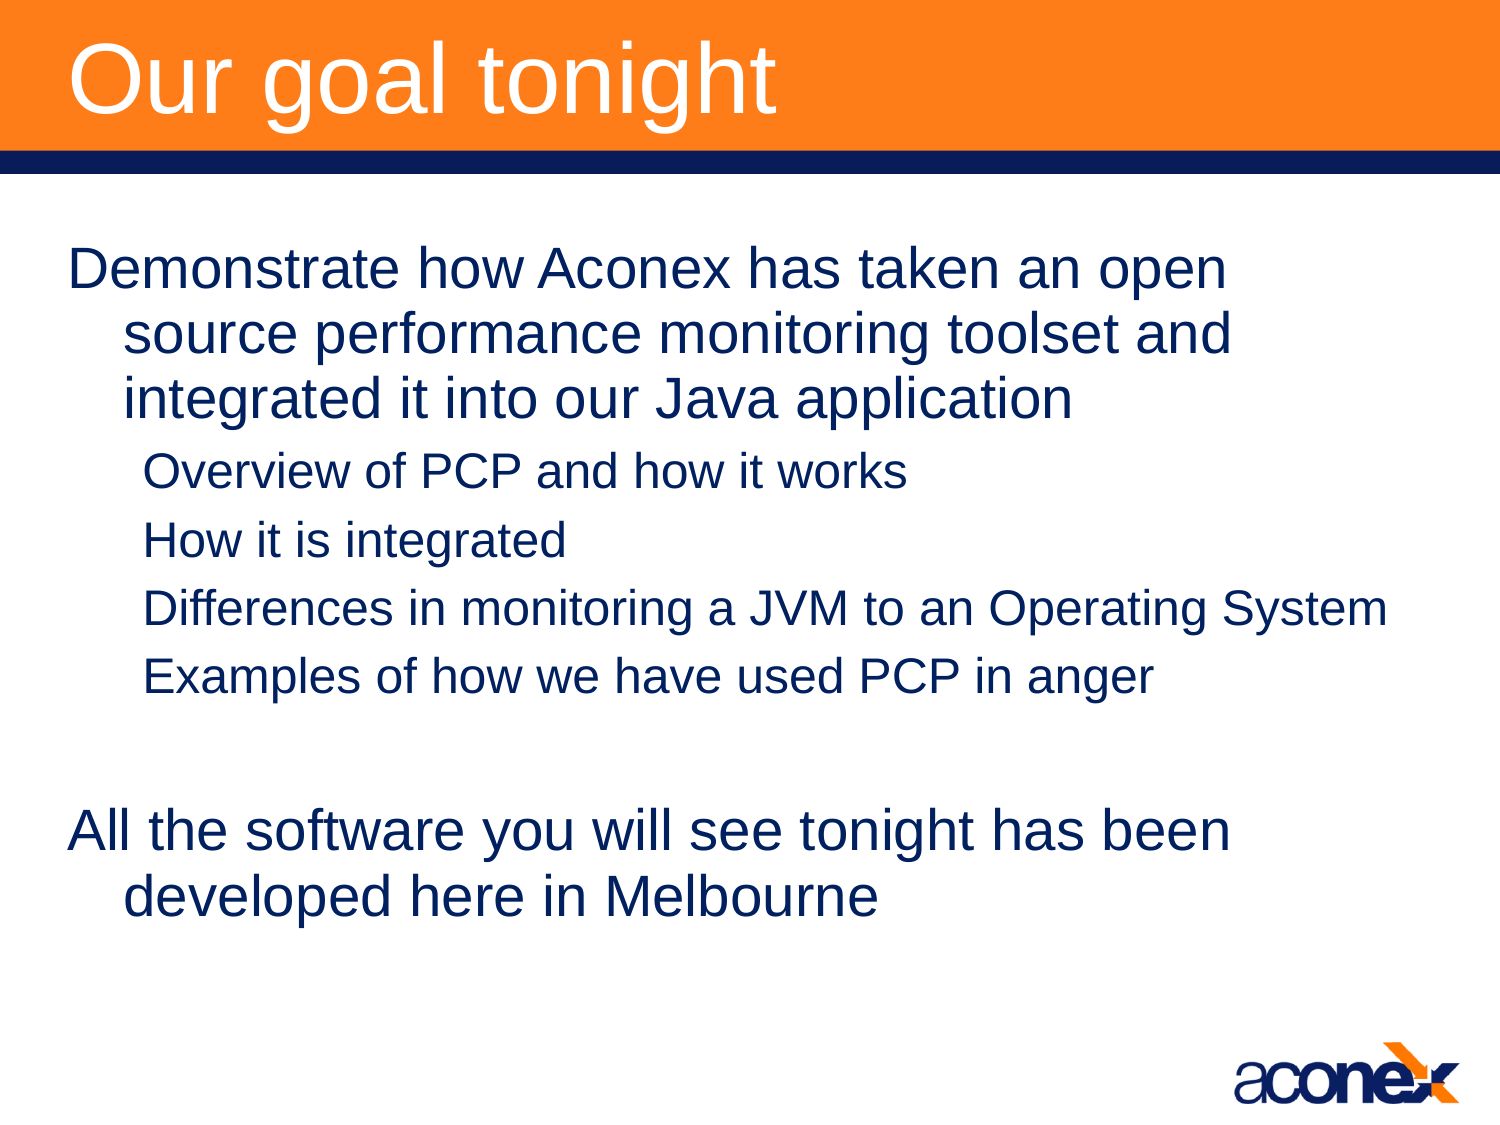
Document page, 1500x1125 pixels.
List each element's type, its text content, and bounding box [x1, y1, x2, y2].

list Demonstrate how Aconex has taken an open source performance monitoring toolset and integrated it into our Java application Overview of PCP and how it works How it is integrated Differences in monitoring a JVM to an Operating System Examples of how we have used PCP in anger All the software you will see tonight has been developed here in Melbourne [67, 236, 1418, 1061]
picture [1234, 1042, 1460, 1104]
title Our goal tonight [67, 9, 1418, 148]
